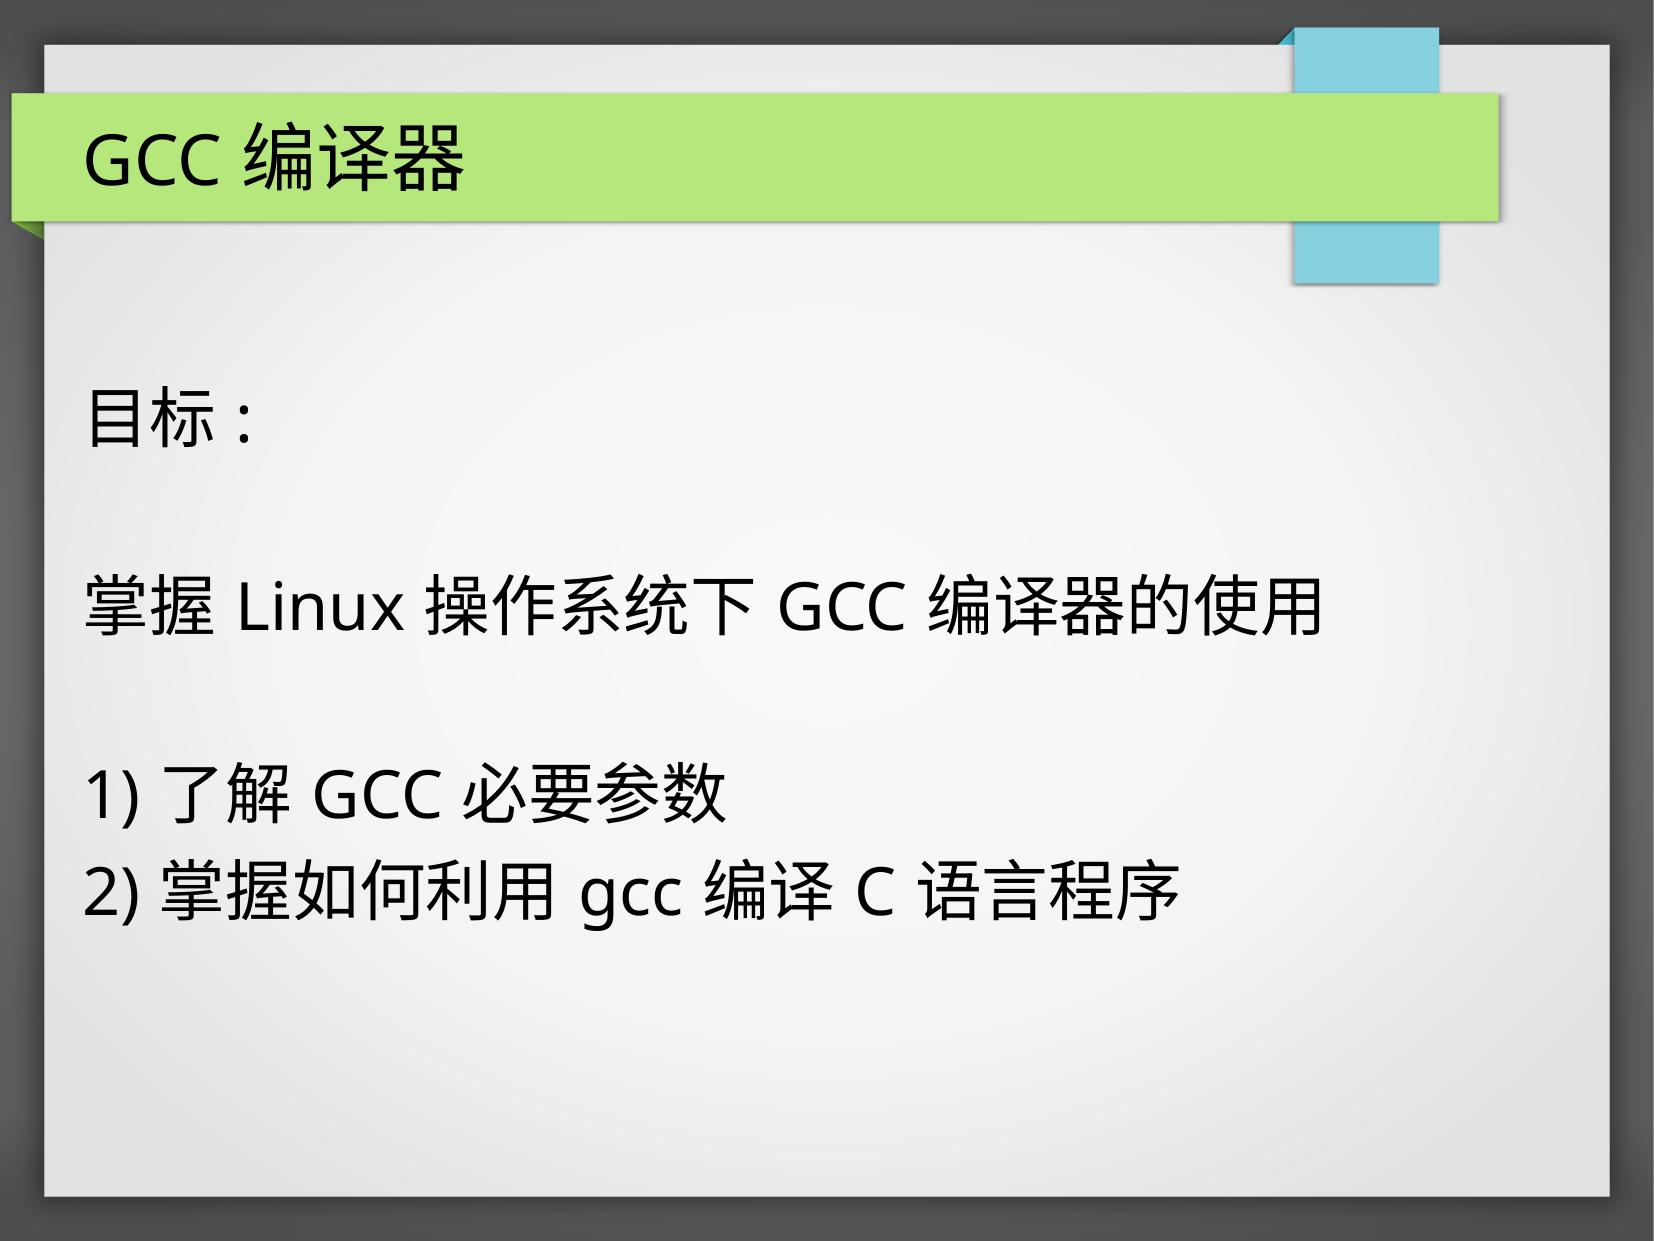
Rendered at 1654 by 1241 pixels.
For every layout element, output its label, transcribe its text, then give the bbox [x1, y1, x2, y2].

subtitle 目标: 掌握Linux操作系统下GCC编译器的使用 1)了解GCC必要参数 2)掌握如何利用gcc编译C语言程序 [82, 290, 1571, 1010]
title GCC编译器 [82, 49, 1571, 257]
picture [0, 0, 1654, 1241]
